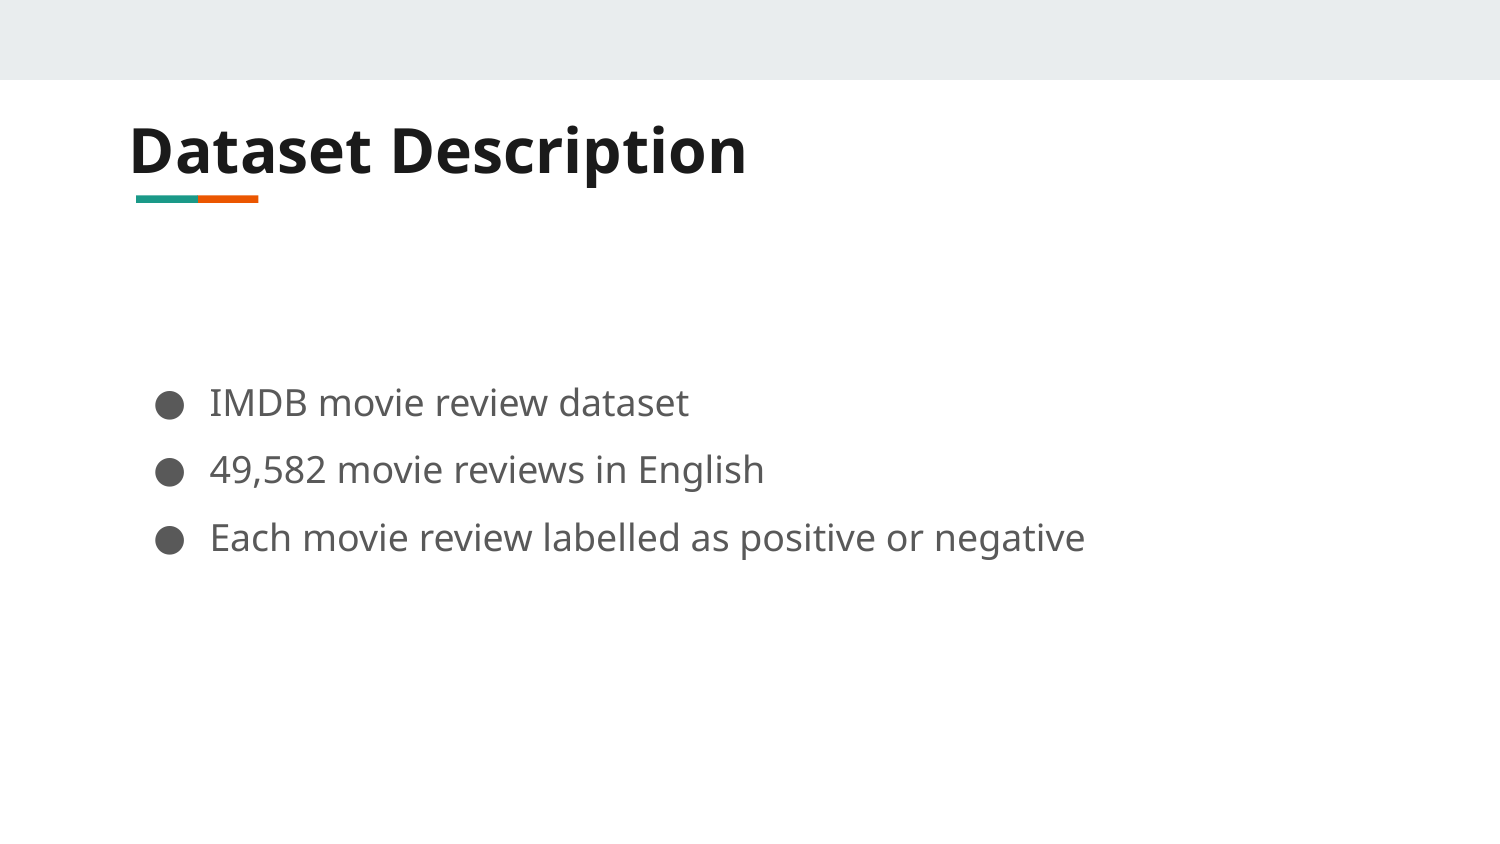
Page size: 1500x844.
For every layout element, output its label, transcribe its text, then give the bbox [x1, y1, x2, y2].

list IMDB movie review dataset 49,582 movie reviews in English Each movie review labelled as positive or negative [119, 341, 1263, 646]
title Dataset Description [113, 96, 1376, 185]
